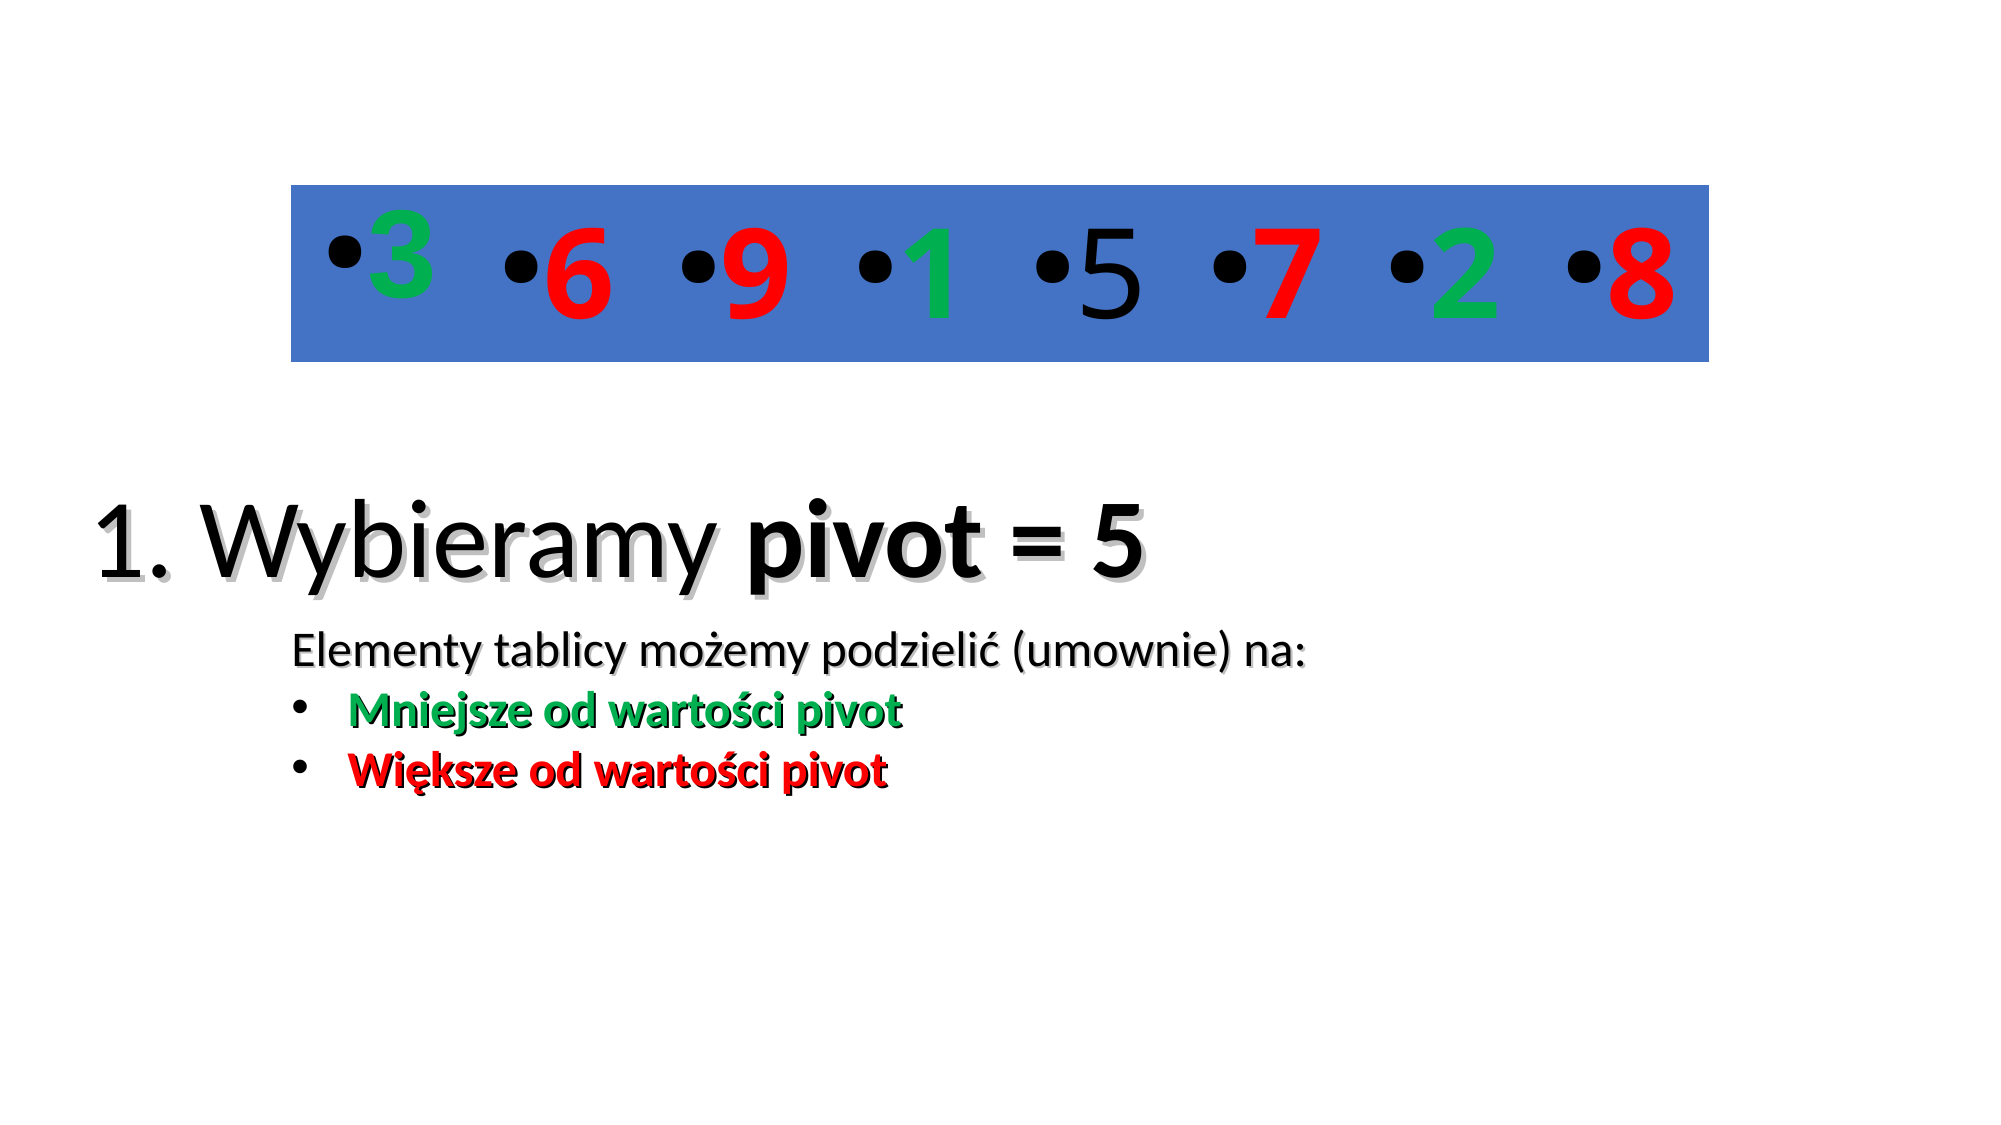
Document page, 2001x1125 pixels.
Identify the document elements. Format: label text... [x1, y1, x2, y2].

table_header 2 [1354, 185, 1531, 362]
table_header 1 [823, 185, 1000, 362]
text_box 1. Wybieramy pivot = 5 [74, 457, 1709, 608]
table_header 3 [291, 185, 468, 362]
table_header 6 [468, 185, 646, 362]
table_header 7 [1177, 185, 1354, 362]
table_header 8 [1531, 185, 1709, 362]
table_header 9 [646, 185, 823, 362]
table_header 5 [1000, 185, 1177, 362]
text_box Elementy tablicy możemy podzielić (umownie) na: Mniejsze od wartości pivot Większe od wartości pivot [276, 609, 1709, 804]
